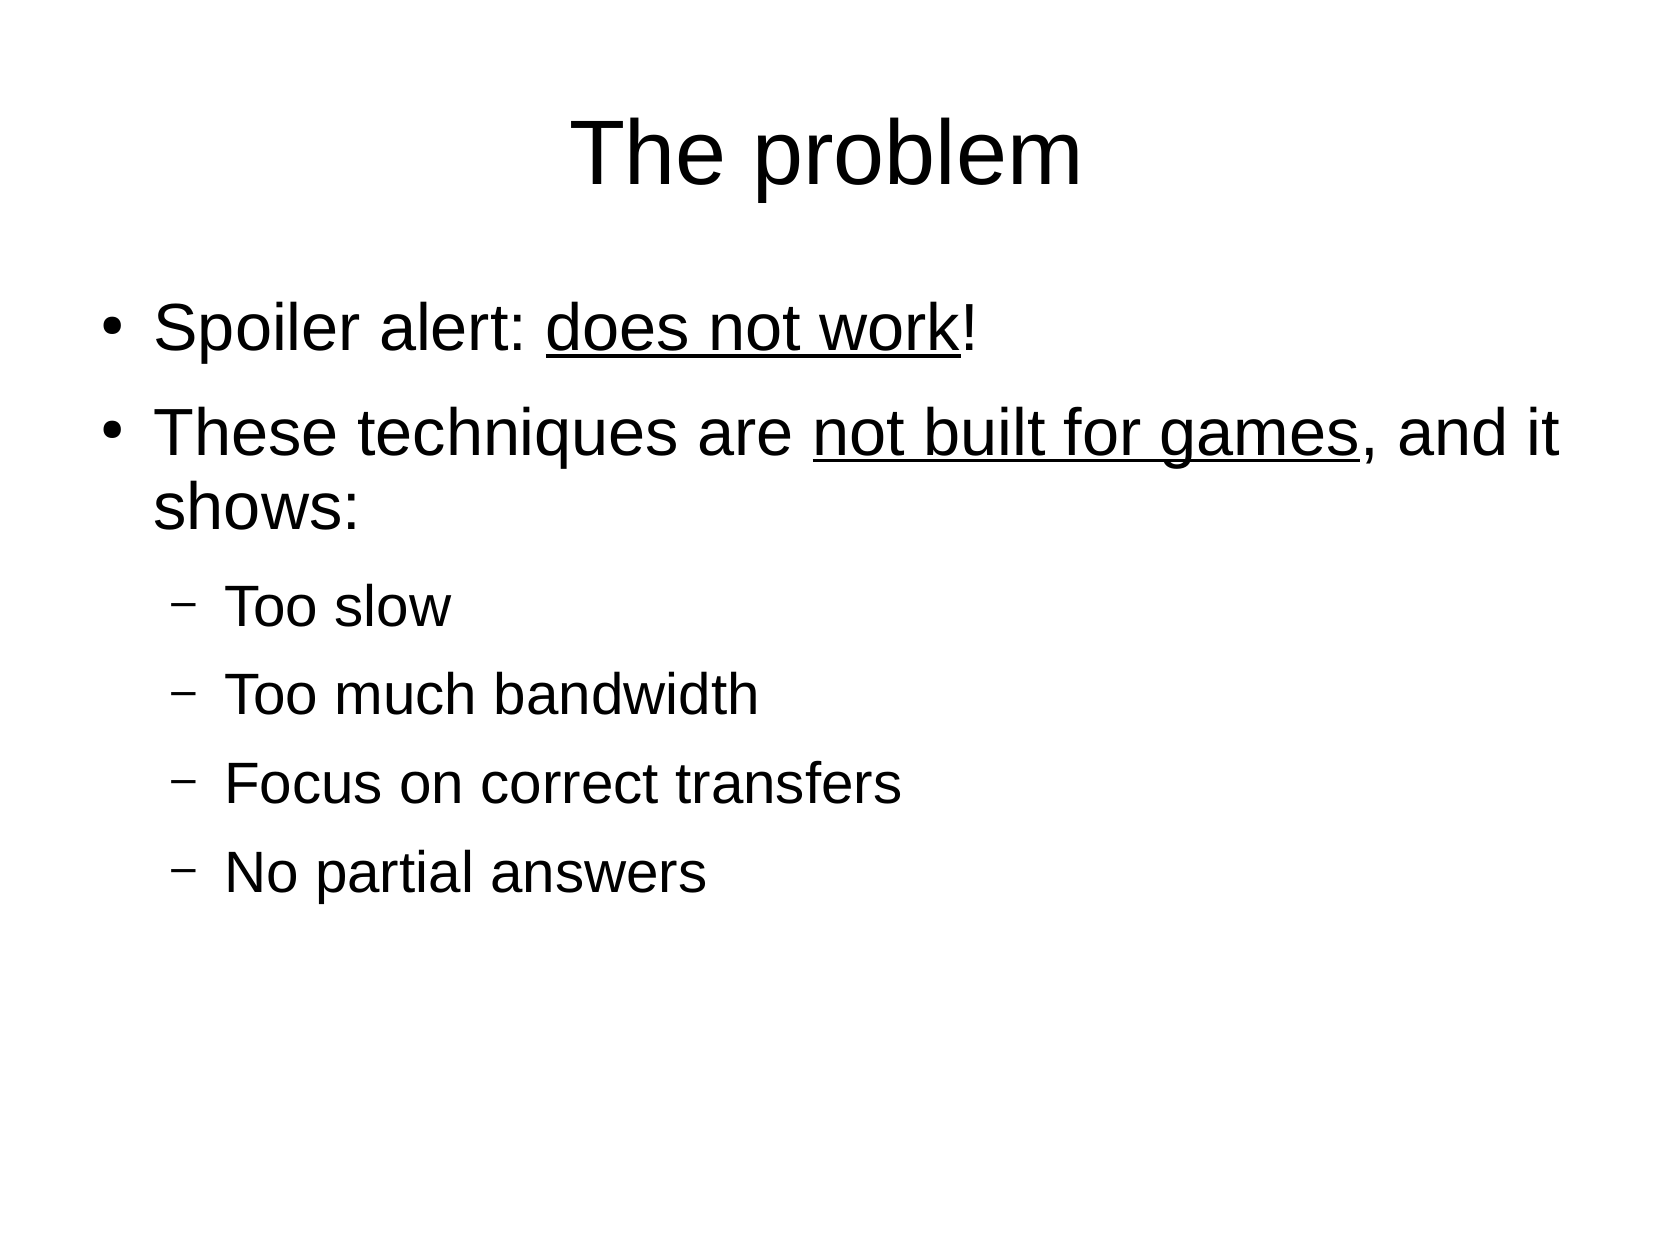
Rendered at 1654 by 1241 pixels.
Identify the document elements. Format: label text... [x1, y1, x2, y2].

list Spoiler alert: does not work! These techniques are not built for games, and it shows: Too slow Too much bandwidth Focus on correct transfers No partial answers [82, 290, 1571, 1109]
title The problem [82, 49, 1571, 257]
